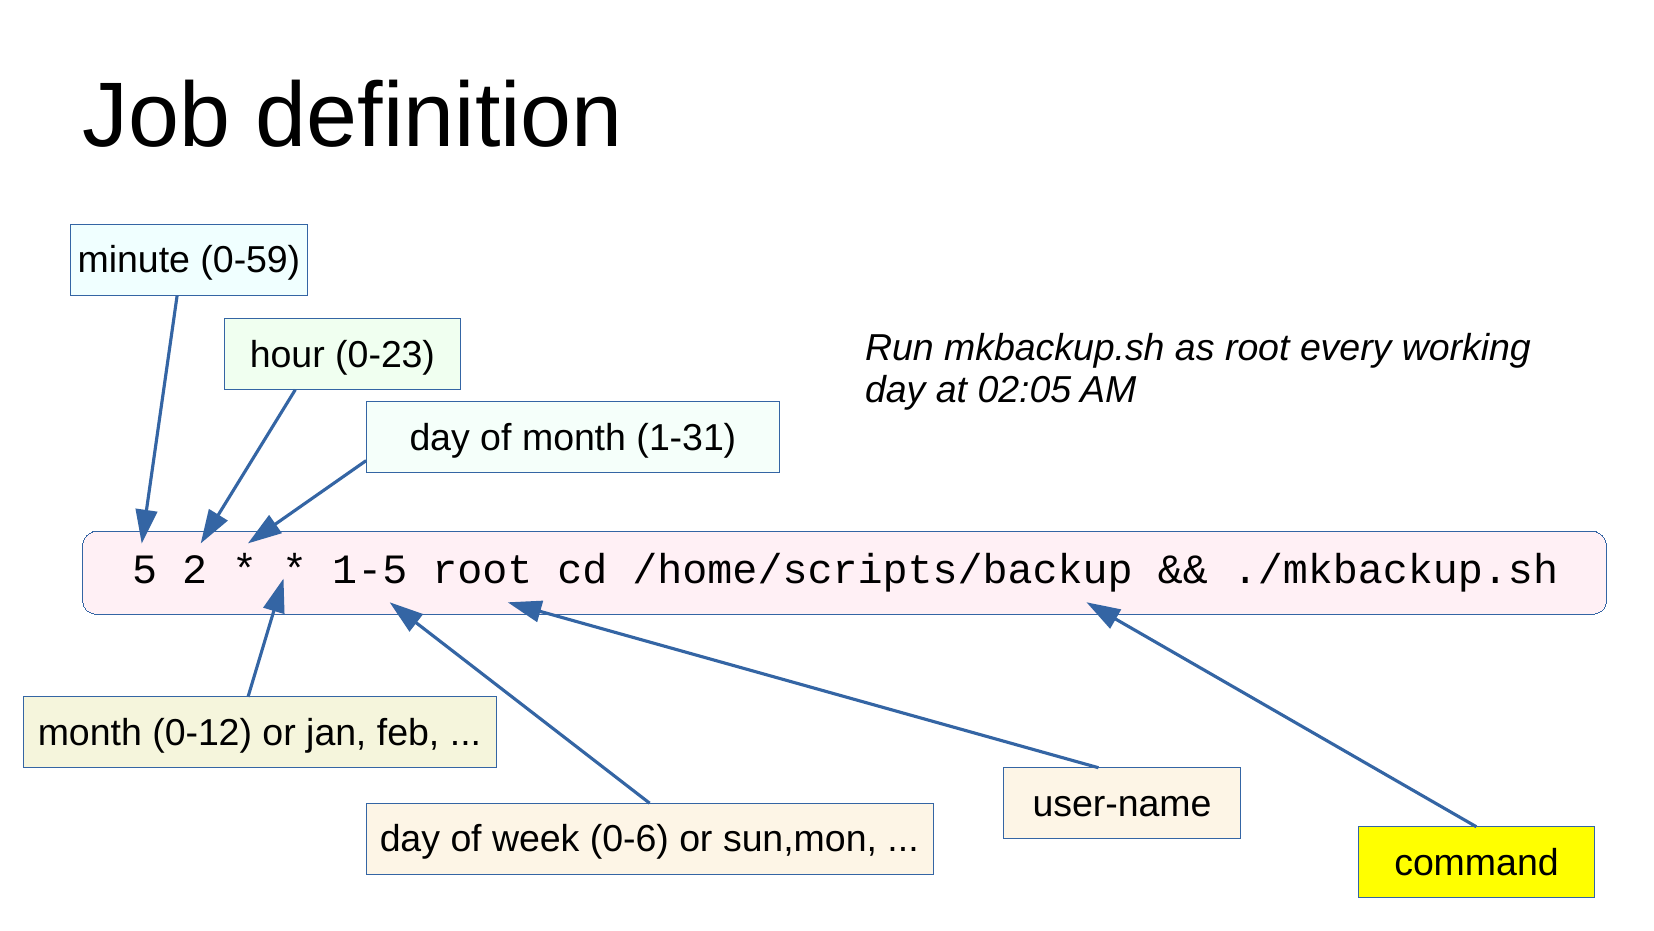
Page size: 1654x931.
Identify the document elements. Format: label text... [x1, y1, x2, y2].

text_box command [1358, 826, 1595, 898]
text_box minute (0-59) [70, 224, 308, 296]
text_box 5 2 * * 1-5 root cd /home/scripts/backup && ./mkbackup.sh [82, 531, 1607, 615]
text_box month (0-12) or jan, feb, ... [23, 696, 497, 768]
text_box day of week (0-6) or sun,mon, ... [366, 803, 934, 875]
text_box day of month (1-31) [366, 401, 780, 473]
text_box Run mkbackup.sh as root every working day at 02:05 AM [850, 318, 1571, 418]
text_box user-name [1003, 767, 1241, 839]
text_box hour (0-23) [224, 318, 461, 390]
title Job definition [82, 37, 1571, 193]
